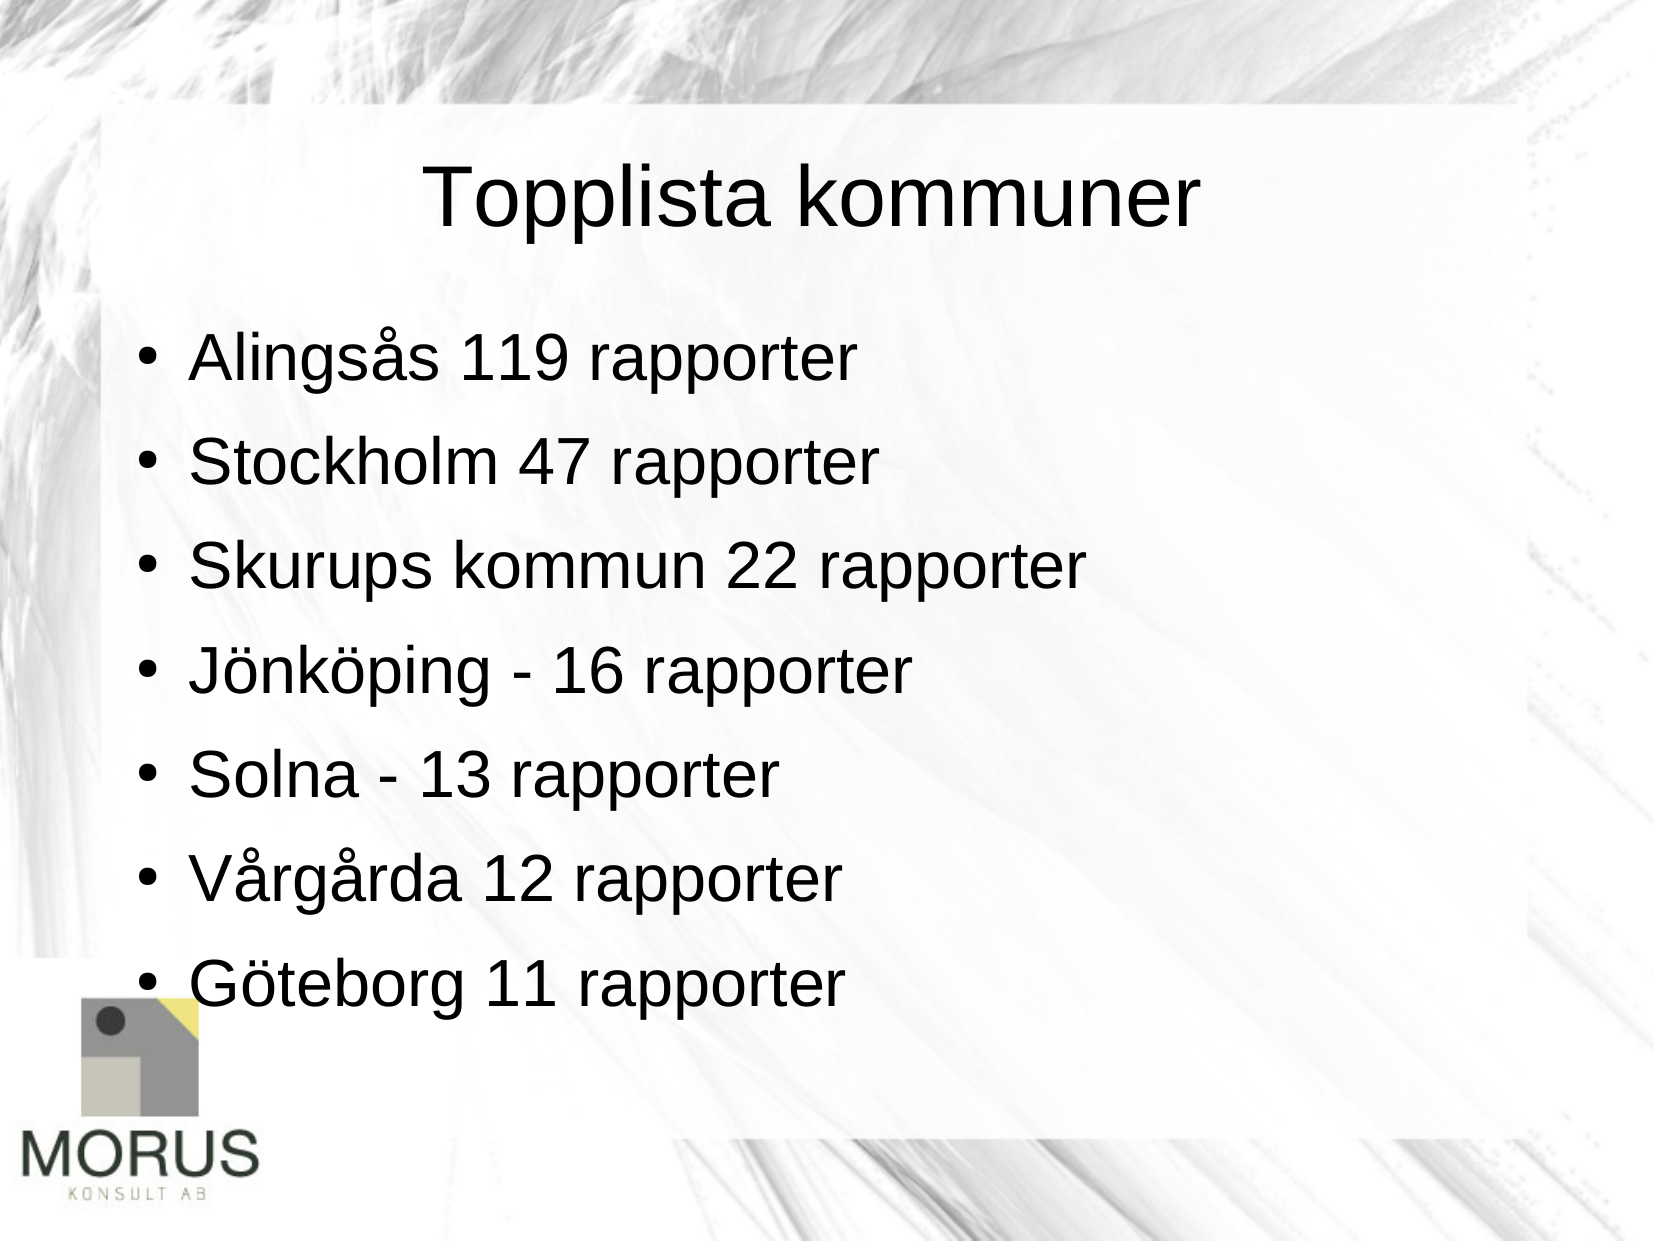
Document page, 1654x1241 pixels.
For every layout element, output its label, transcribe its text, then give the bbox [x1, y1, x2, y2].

title Topplista kommuner [118, 112, 1506, 281]
list Alingsås 119 rapporter Stockholm 47 rapporter Skurups kommun 22 rapporter Jönköping - 16 rapporter Solna - 13 rapporter Vårgårda 12 rapporter Göteborg 11 rapporter [118, 319, 1571, 1040]
picture [0, 0, 1654, 1241]
